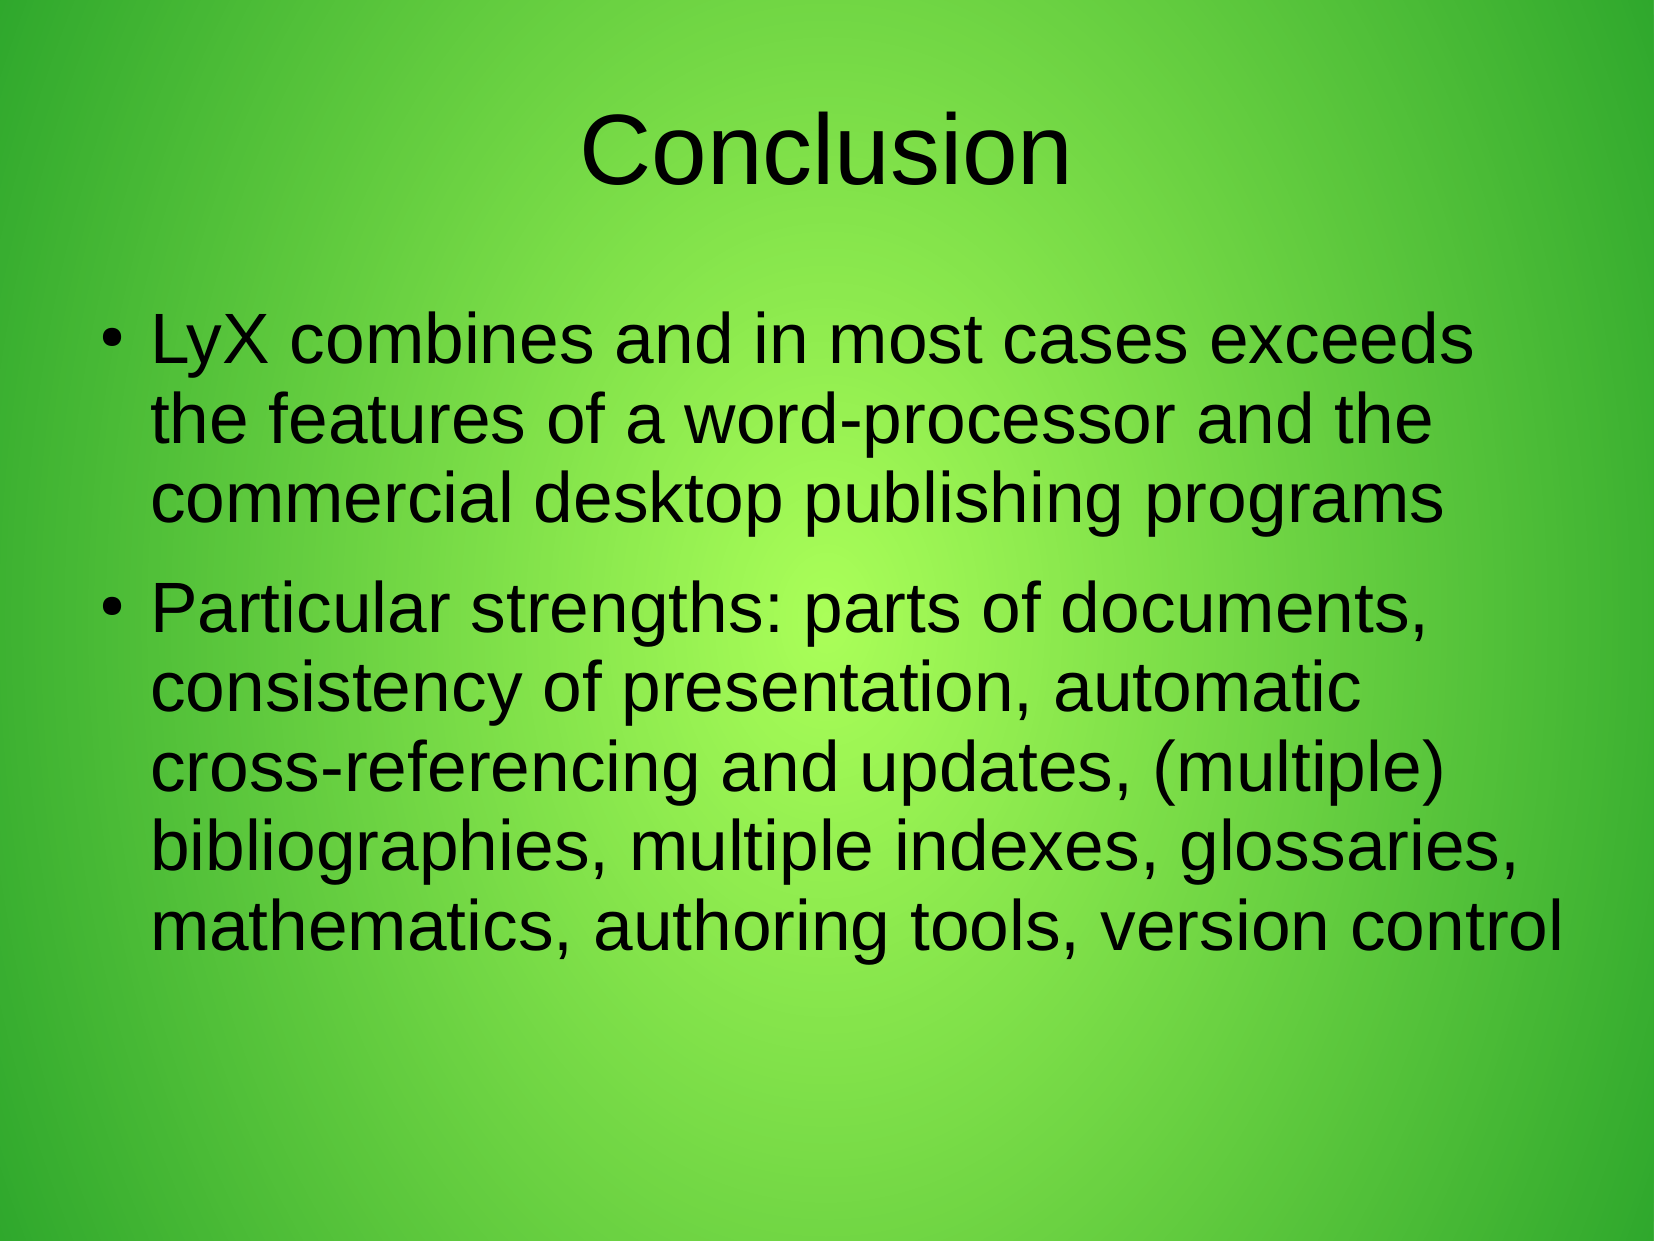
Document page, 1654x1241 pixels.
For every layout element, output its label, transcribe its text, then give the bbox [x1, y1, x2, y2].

title Conclusion [82, 47, 1571, 252]
list LyX combines and in most cases exceeds the features of a word-processor and the commercial desktop publishing programs Particular strengths: parts of documents, consistency of presentation, automatic cross-referencing and updates, (multiple) bibliographies, multiple indexes, glossaries, mathematics, authoring tools, version control [82, 299, 1571, 1019]
